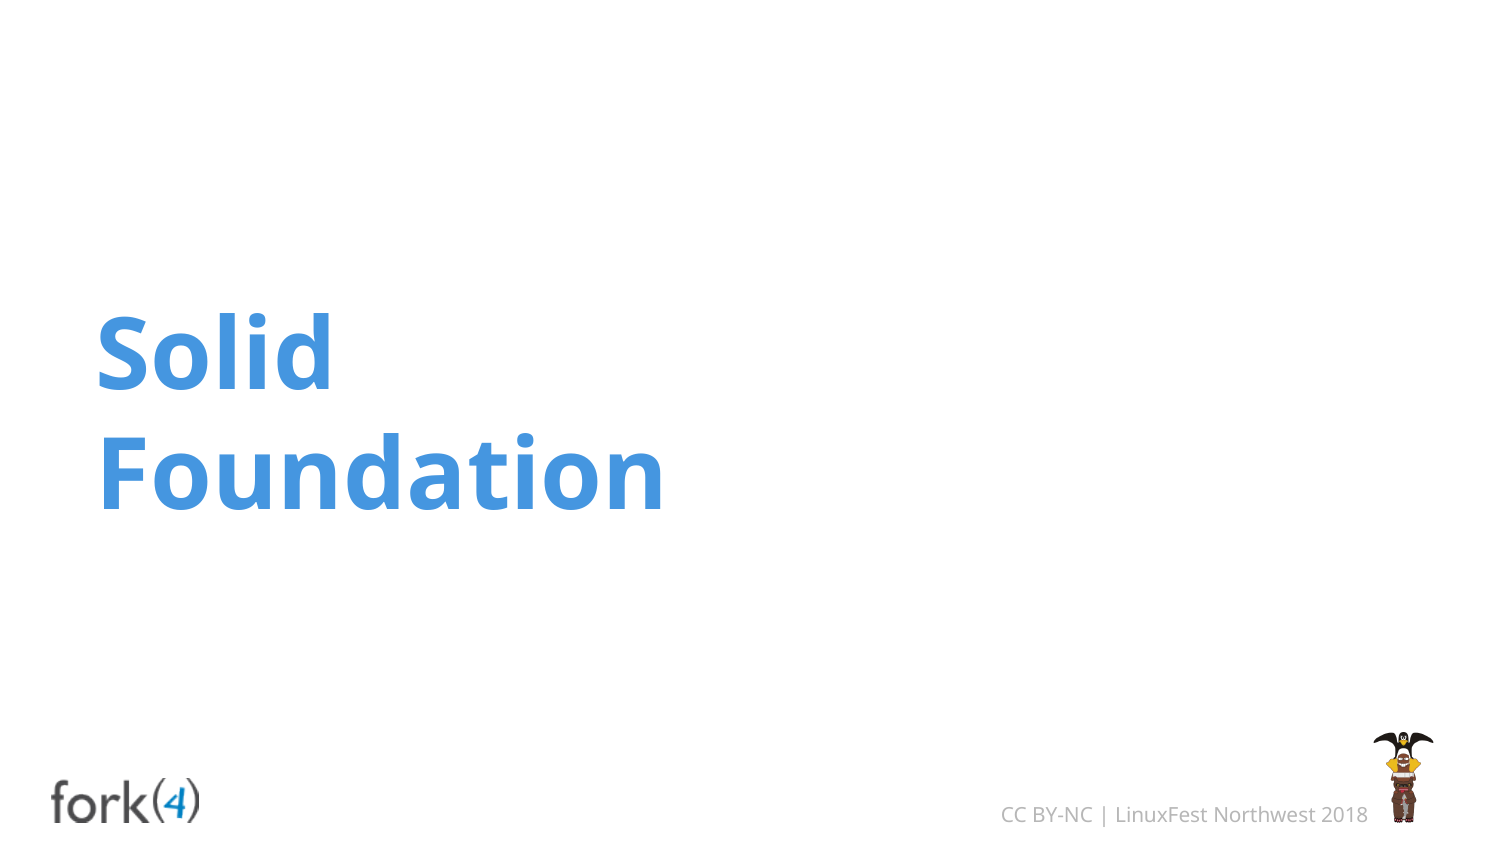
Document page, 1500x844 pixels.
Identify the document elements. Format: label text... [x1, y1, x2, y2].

picture [51, 778, 199, 823]
picture [1358, 732, 1449, 823]
title Solid Foundation [80, 73, 1125, 745]
